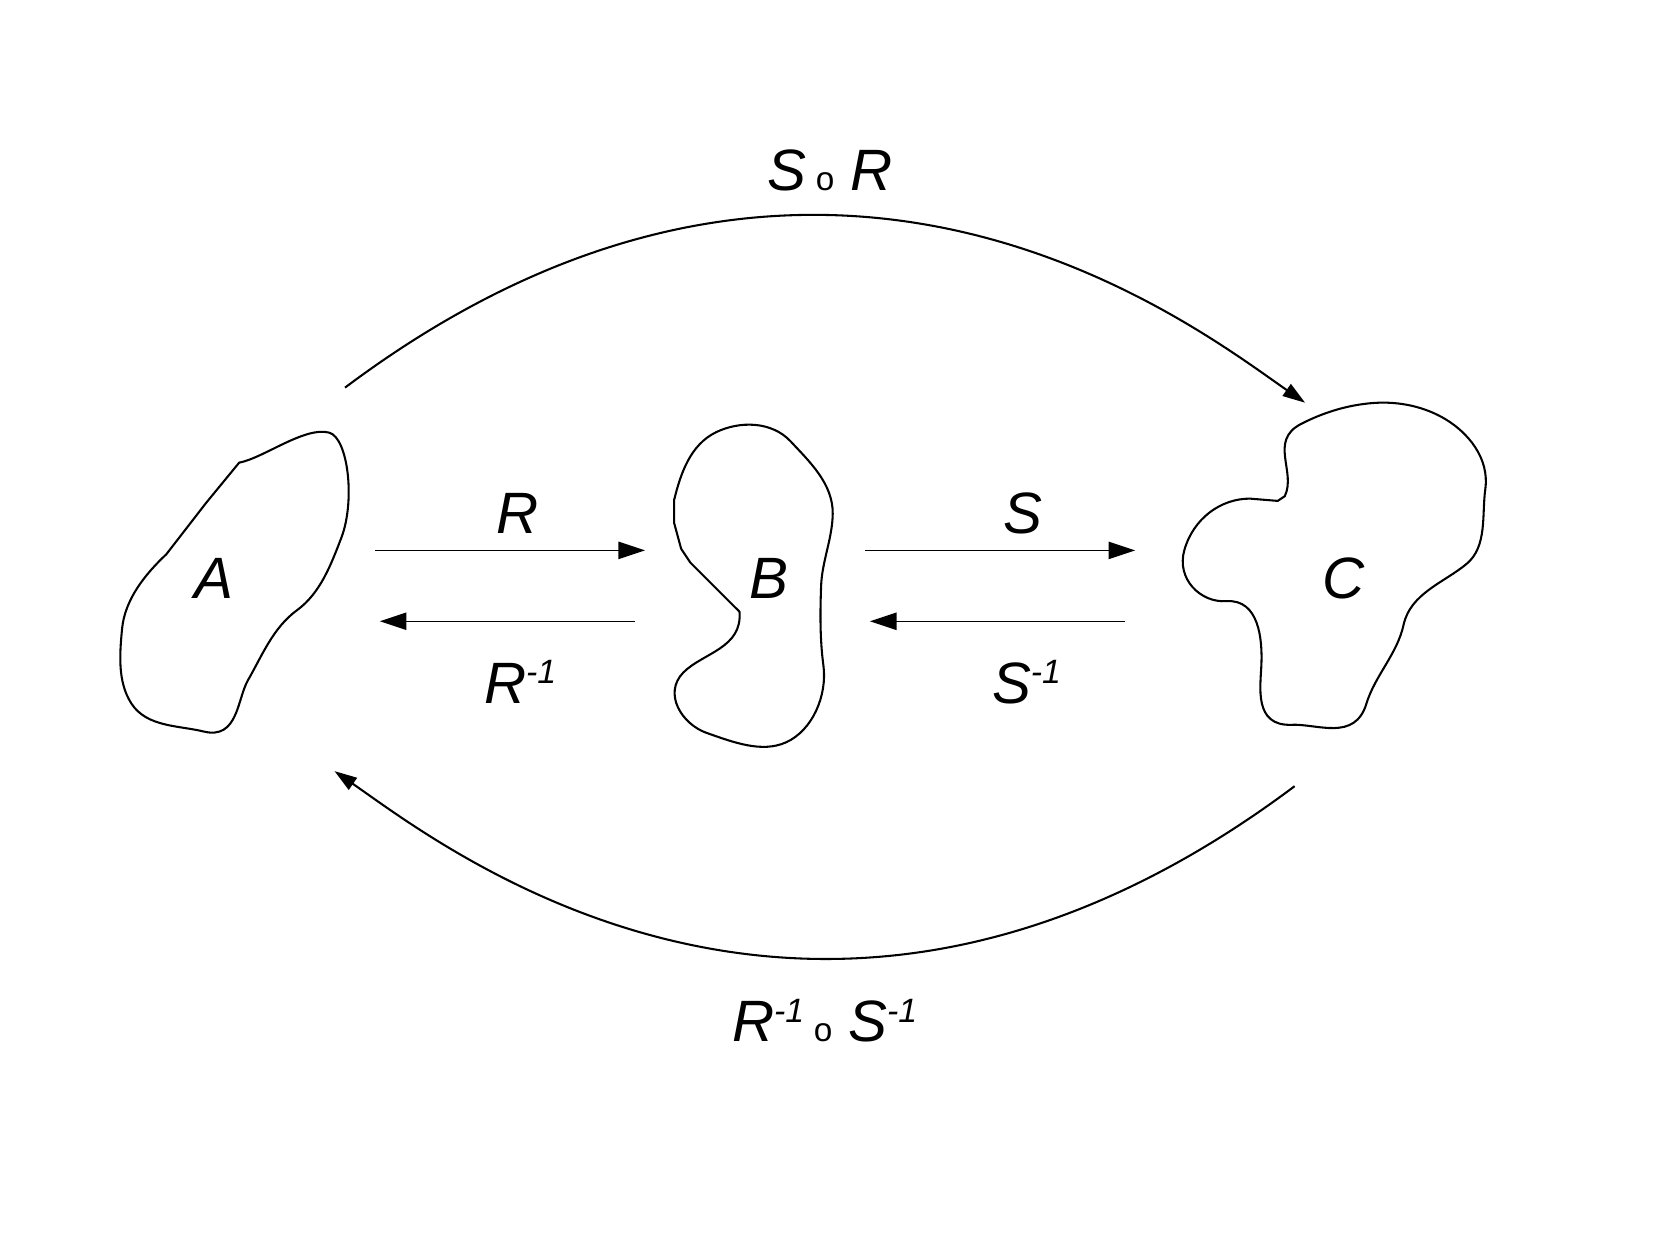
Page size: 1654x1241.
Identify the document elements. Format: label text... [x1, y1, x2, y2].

text_box R [481, 473, 558, 550]
text_box C [1307, 538, 1384, 619]
text_box R-1 ο S-1 [717, 981, 961, 1062]
text_box S-1 [977, 643, 1082, 724]
text_box B [735, 538, 811, 619]
text_box R-1 [469, 643, 574, 724]
text_box S ο R [752, 130, 921, 211]
text_box A [180, 538, 256, 619]
text_box S [989, 473, 1065, 550]
